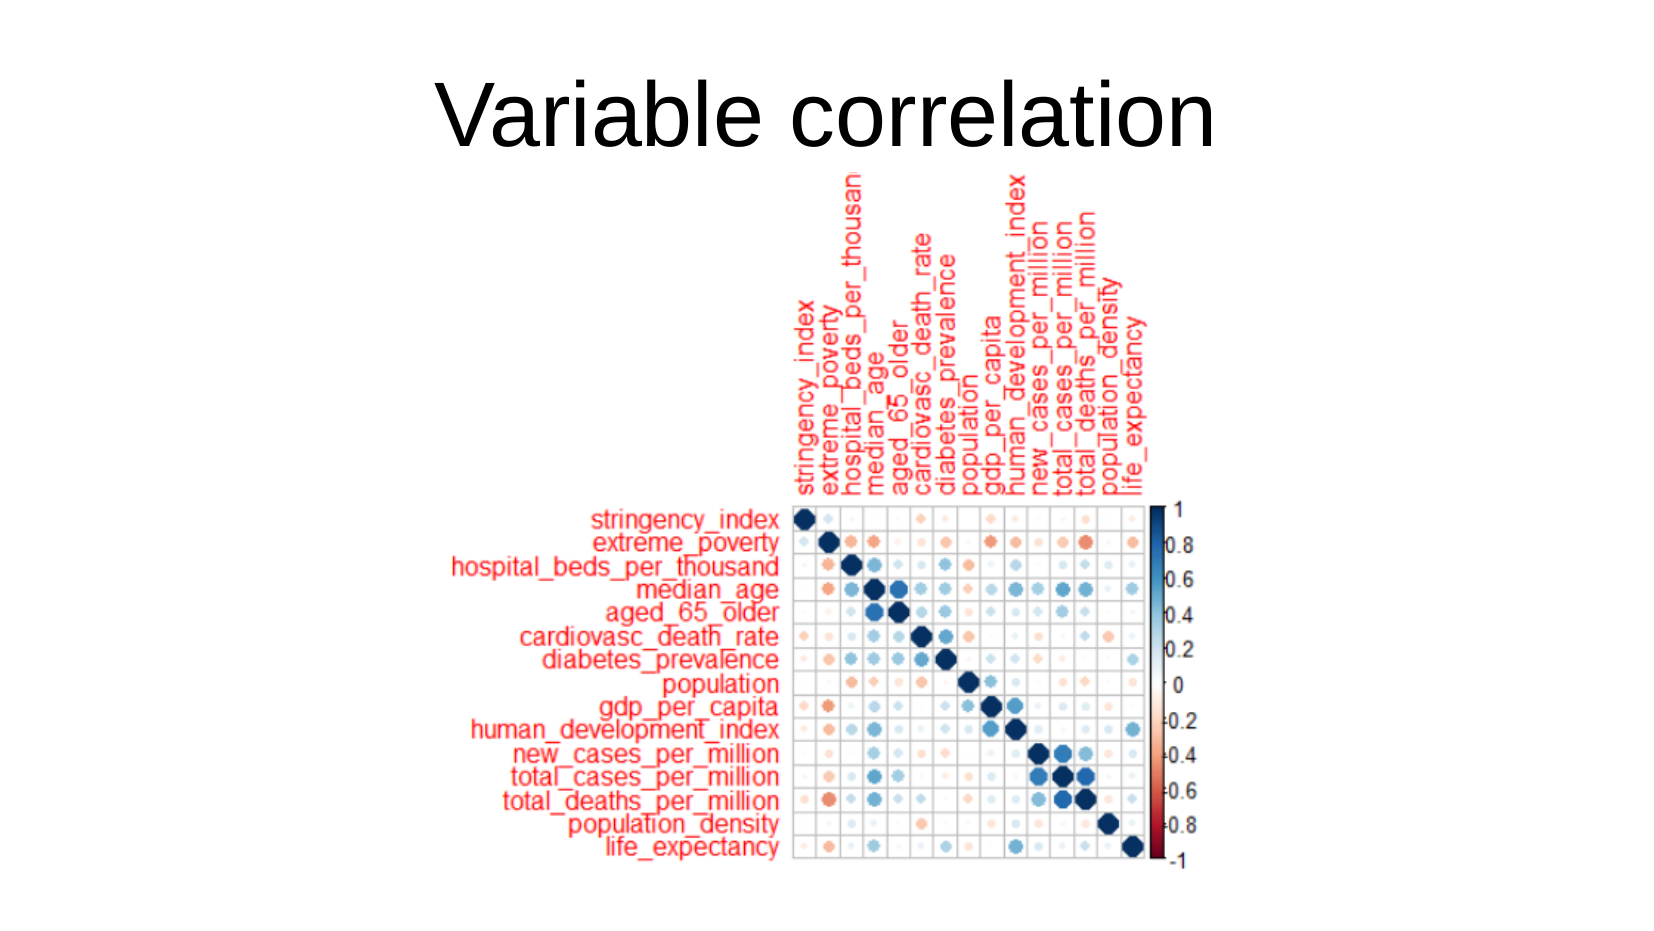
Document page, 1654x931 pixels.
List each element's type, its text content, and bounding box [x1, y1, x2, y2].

picture [360, 172, 1261, 872]
title Variable correlation [82, 37, 1571, 193]
